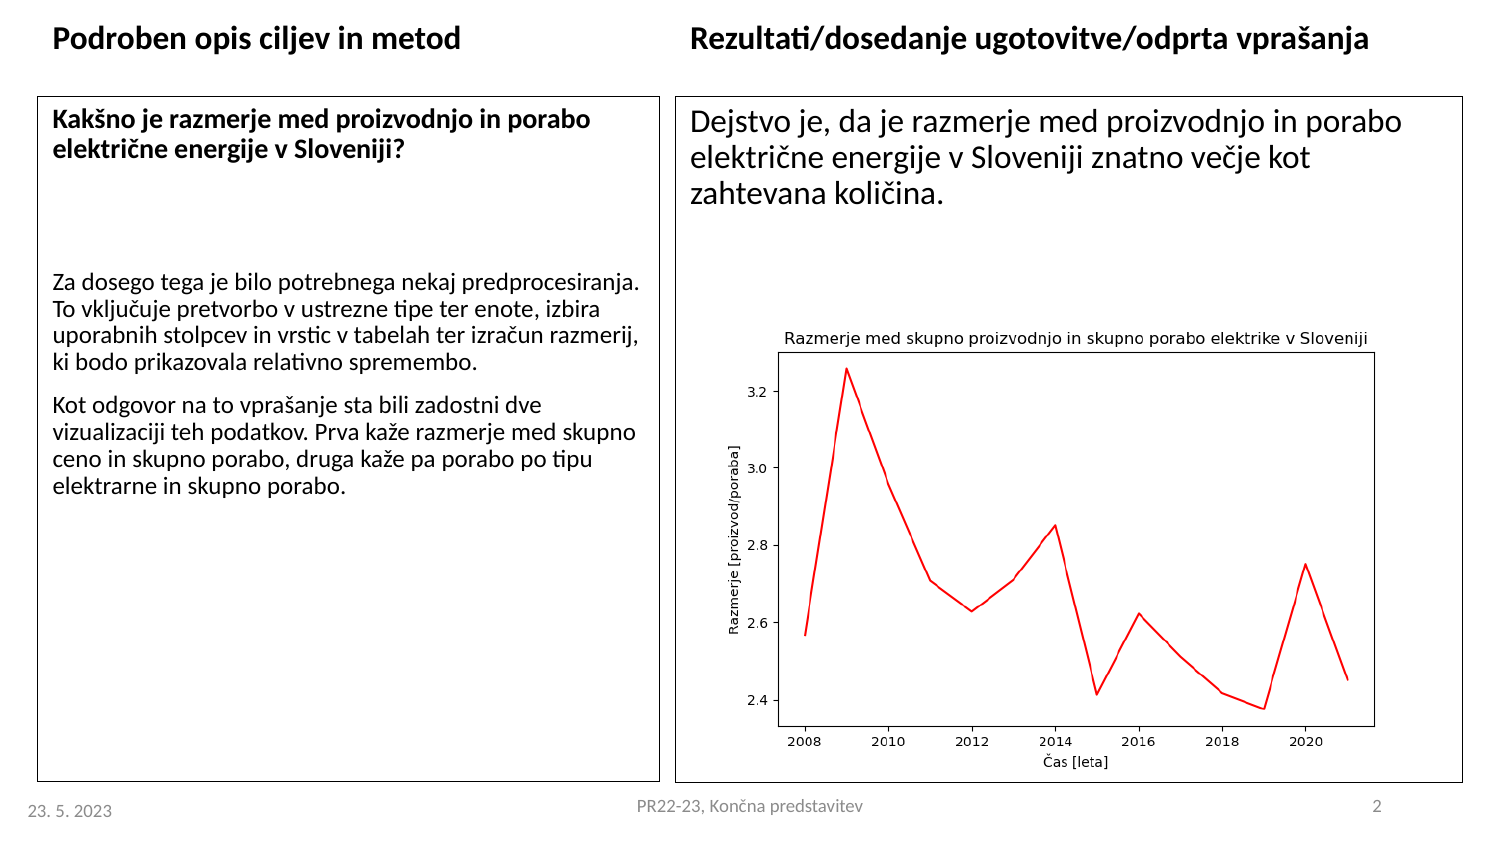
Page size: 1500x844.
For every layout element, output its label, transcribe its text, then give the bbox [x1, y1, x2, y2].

list Dejstvo je, da je razmerje med proizvodnjo in porabo električne energije v Sloveniji znatno večje kot zahtevana količina. [675, 96, 1463, 783]
text_box Rezultati/dosedanje ugotovitve/odprta vprašanja [674, 13, 1463, 75]
list Kakšno je razmerje med proizvodnjo in porabo električne energije v Sloveniji? Za dosego tega je bilo potrebnega nekaj predprocesiranja. To vključuje pretvorbo v ustrezne tipe ter enote, izbira uporabnih stolpcev in vrstic v tabelah ter izračun razmerij, ki bodo prikazovala relativno spremembo. Kot odgovor na to vprašanje sta bili zadostni dve vizualizaciji teh podatkov. Prva kaže razmerje med skupno ceno in skupno porabo, druga kaže pa porabo po tipu elektrarne in skupno porabo. [37, 96, 660, 782]
slide_number 23. 5. 2023 [12, 787, 629, 833]
footer PR22-23, Končna predstavitev [496, 782, 1004, 827]
text_box Podroben opis ciljev in metod [37, 13, 638, 75]
picture [681, 293, 1451, 779]
